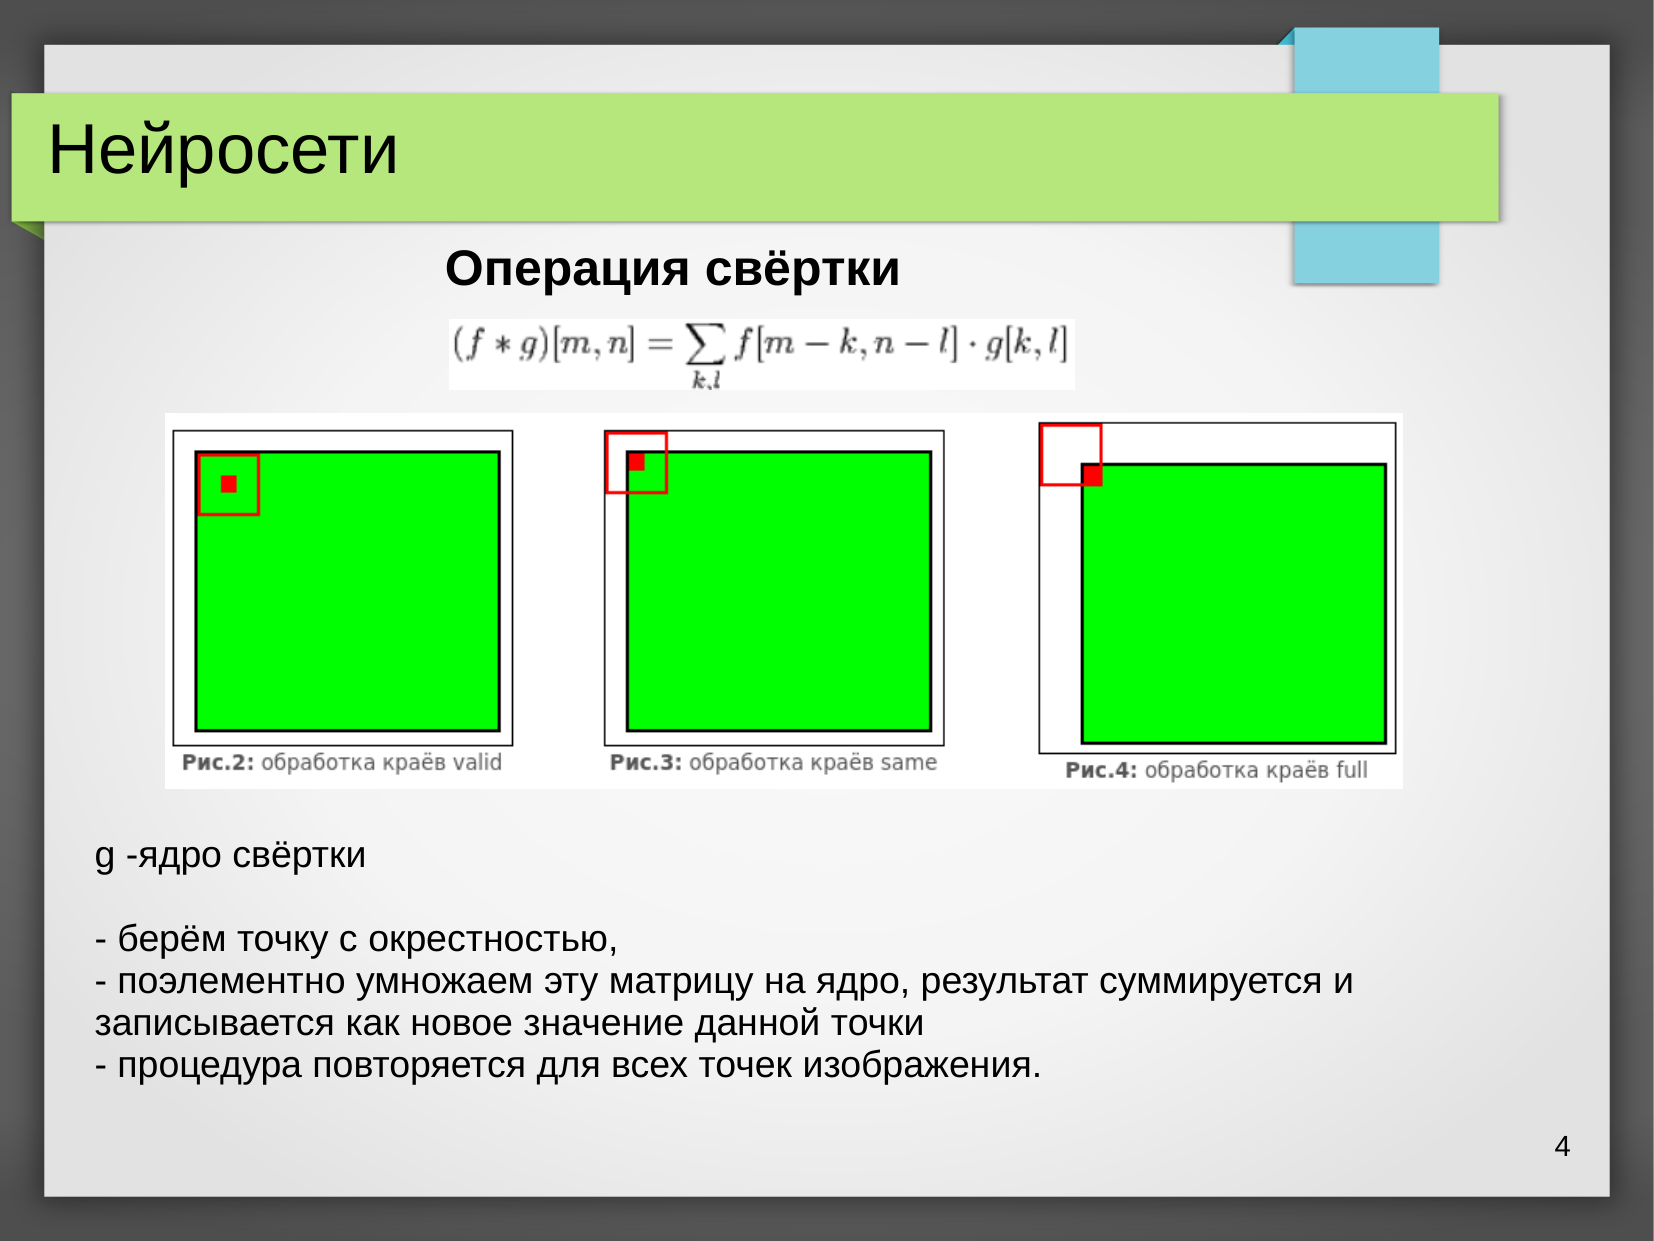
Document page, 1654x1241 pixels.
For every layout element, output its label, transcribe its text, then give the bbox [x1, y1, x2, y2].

title Нейросети [47, 109, 1501, 189]
subtitle Операция свёртки [200, 236, 1146, 301]
text_box g -ядро свёртки - берём точку с окрестностью, - поэлементно умножаем эту матрицу на ядро, результат суммируется и записывается как новое значение данной точки - процедура повторяется для всех точек изображения. [94, 811, 1583, 1150]
picture [0, 0, 1654, 1241]
